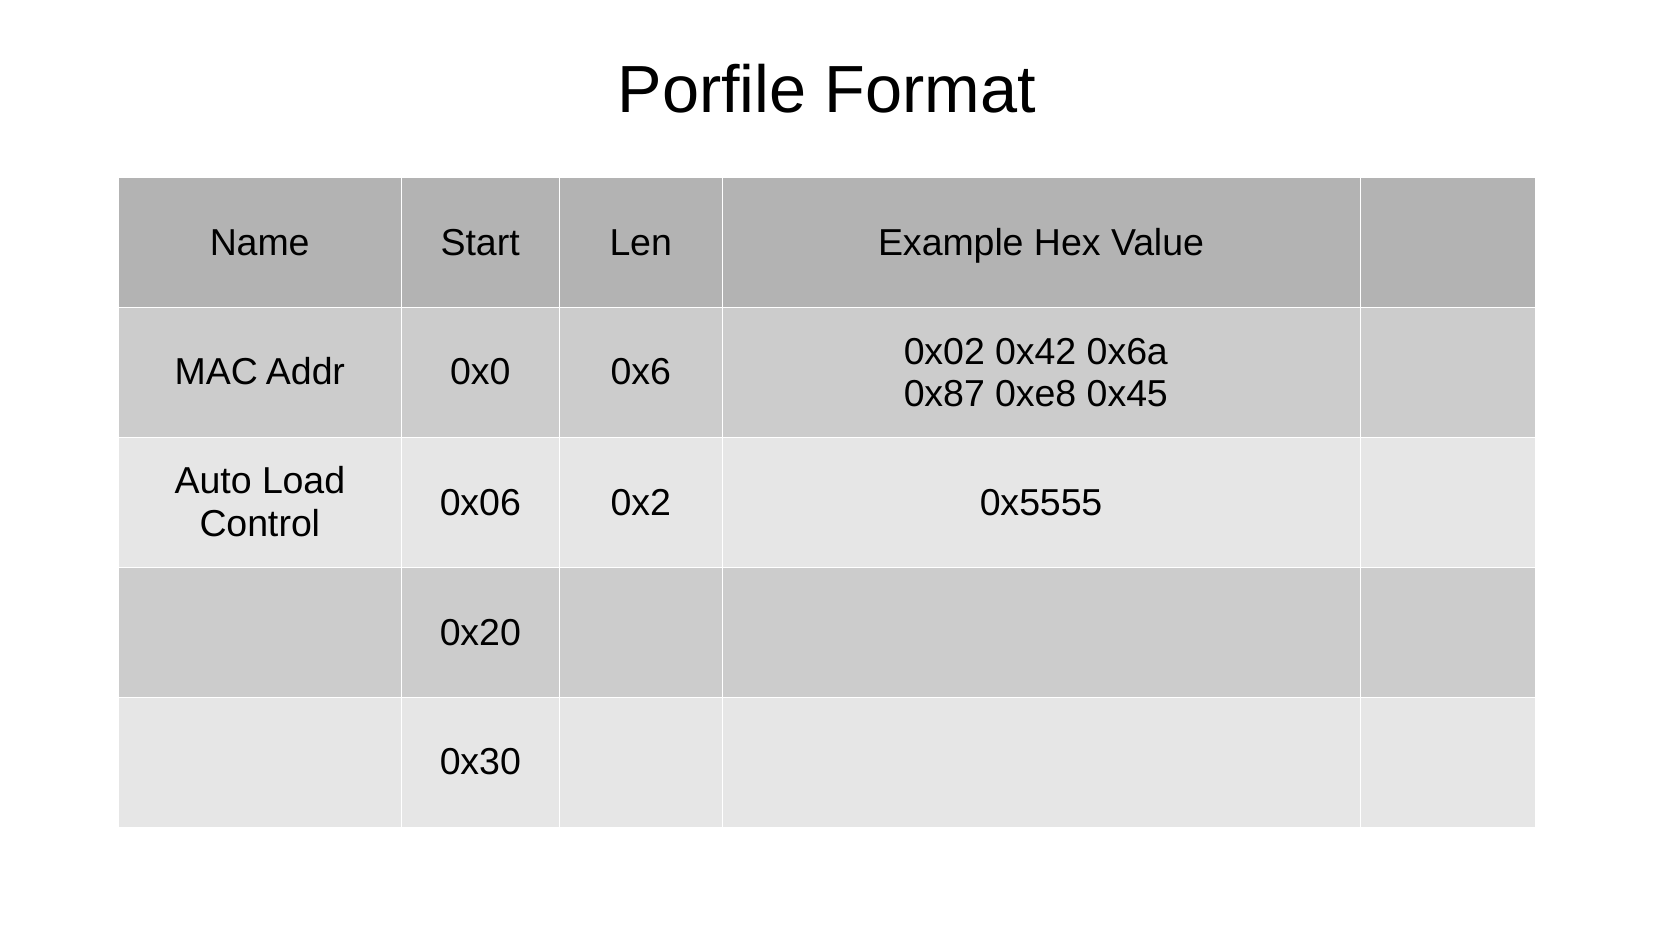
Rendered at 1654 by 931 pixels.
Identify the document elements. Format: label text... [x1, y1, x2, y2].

table_cell [560, 698, 722, 827]
table_cell [723, 698, 1360, 827]
table_cell [723, 568, 1360, 697]
table_cell [1361, 698, 1535, 827]
table_cell [119, 568, 401, 697]
table_header Len [560, 178, 722, 307]
table_cell 0x6 [560, 308, 722, 437]
table_cell 0x0 [402, 308, 559, 437]
table_cell [1361, 438, 1535, 567]
table_cell 0x2 [560, 438, 722, 567]
text_box Porfile Format [82, 31, 1571, 148]
table_cell 0x06 [402, 438, 559, 567]
table_cell Auto Load Control [119, 438, 401, 567]
table_header [1361, 178, 1535, 307]
table_cell [119, 698, 401, 827]
table_cell MAC Addr [119, 308, 401, 437]
table_header Example Hex Value [723, 178, 1360, 307]
table_header Name [119, 178, 401, 307]
table_cell [560, 568, 722, 697]
table_cell 0x02 0x42 0x6a 0x87 0xe8 0x45 [723, 308, 1360, 437]
table_cell 0x20 [402, 568, 559, 697]
table_cell 0x30 [402, 698, 559, 827]
table_cell [1361, 568, 1535, 697]
table_cell [1361, 308, 1535, 437]
table_cell 0x5555 [723, 438, 1360, 567]
table_header Start [402, 178, 559, 307]
